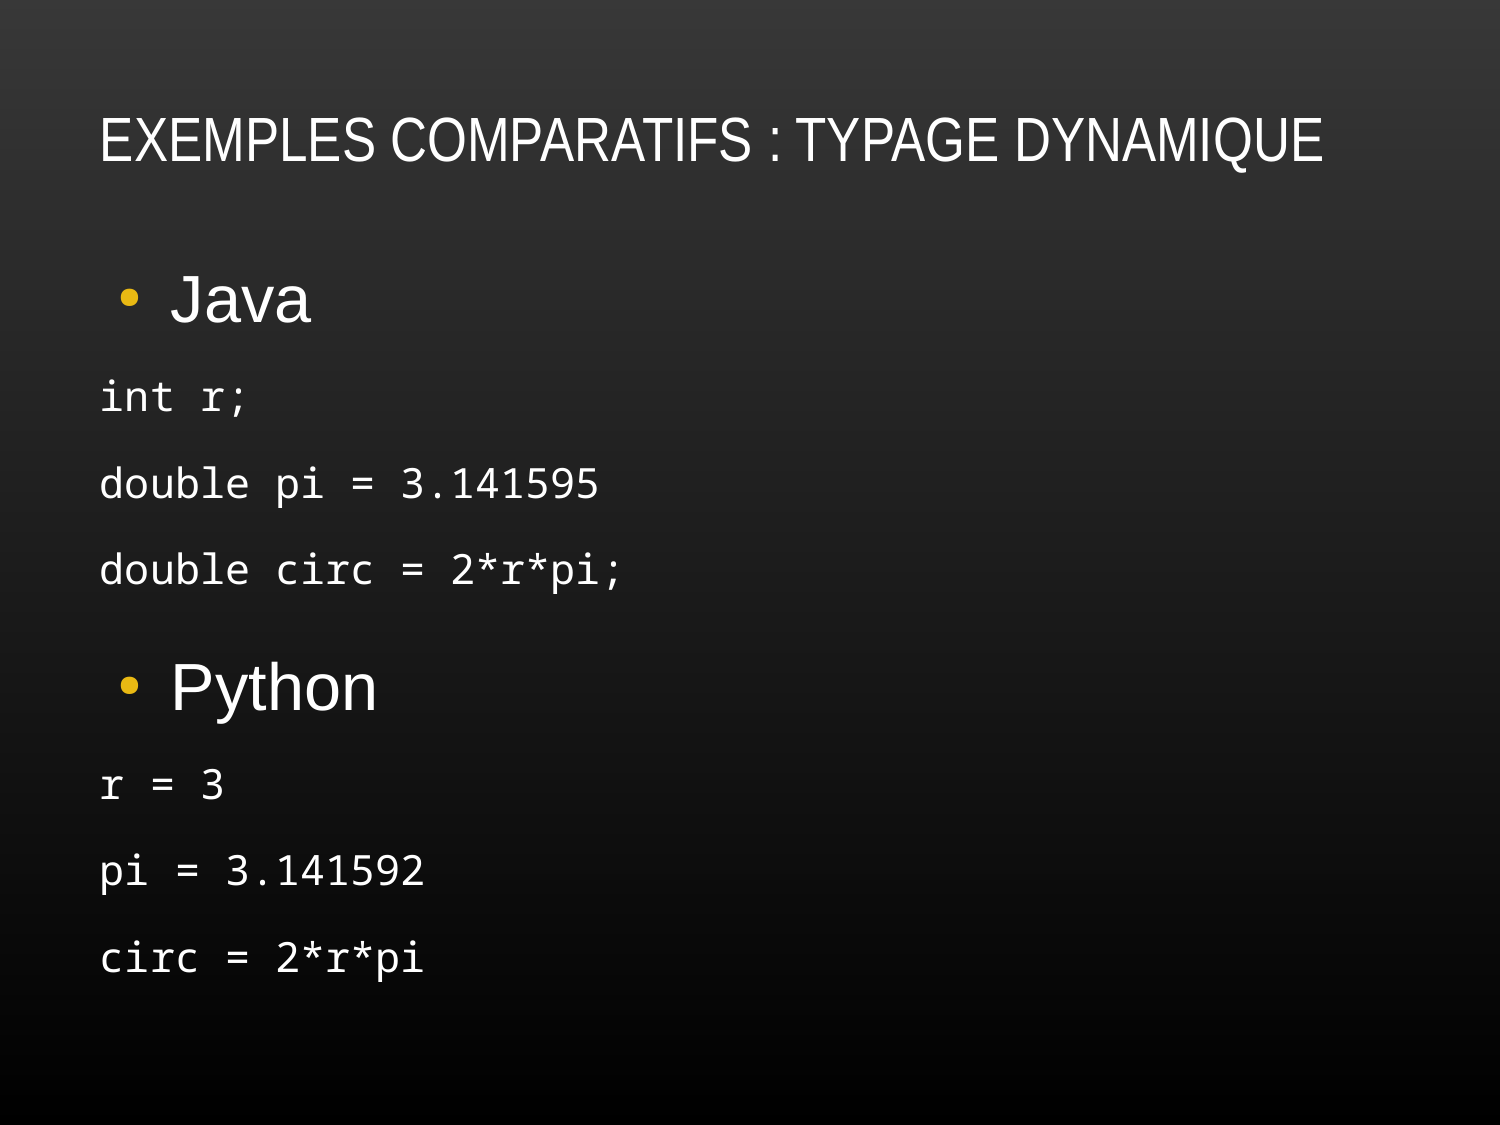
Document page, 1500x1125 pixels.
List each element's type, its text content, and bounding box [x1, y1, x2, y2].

list Java int r; double pi = 3.141595 double circ = 2*r*pi; [99, 262, 1400, 617]
title Exemples comparatifs : typage dynamique [99, 45, 1400, 233]
list Python r = 3 pi = 3.141592 circ = 2*r*pi [99, 650, 1400, 1005]
